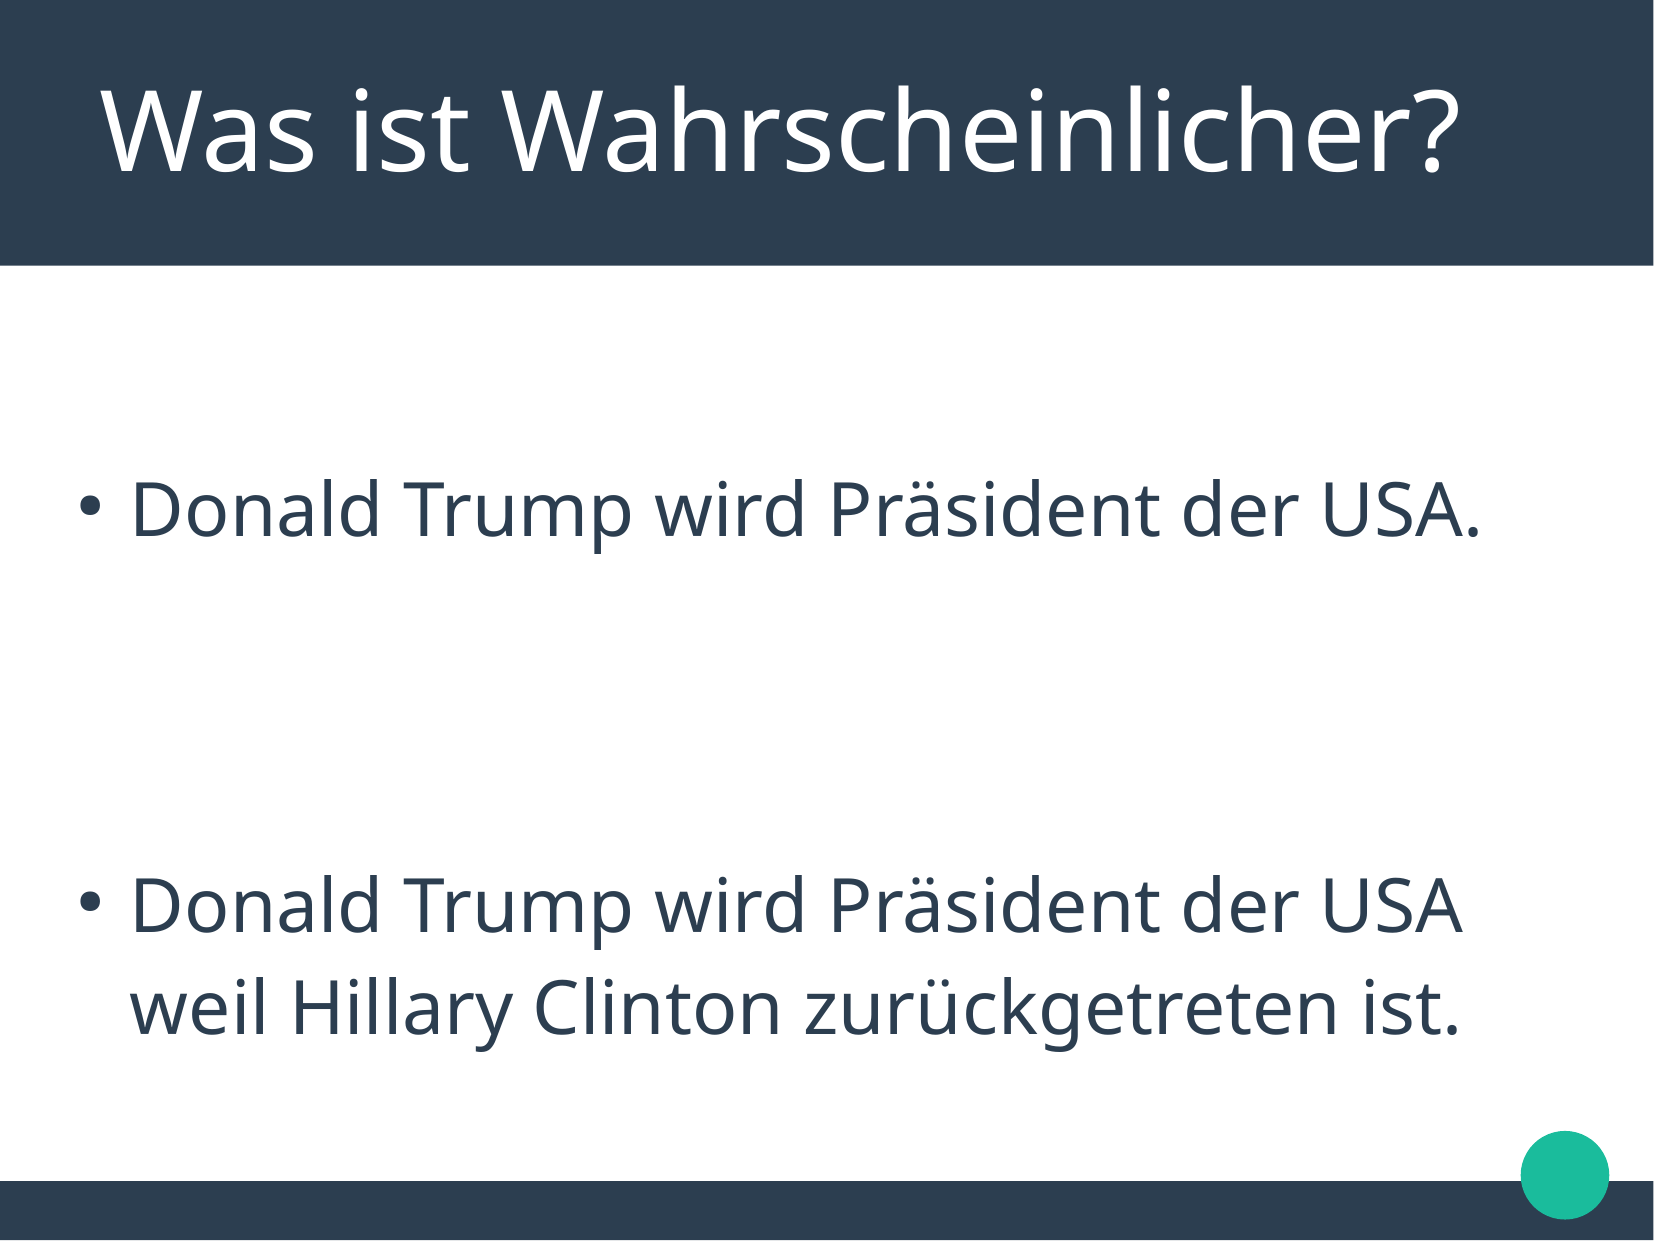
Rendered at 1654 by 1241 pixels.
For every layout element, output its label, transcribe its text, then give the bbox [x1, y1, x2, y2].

title Was ist Wahrscheinlicher? [59, 49, 1595, 207]
list Donald Trump wird Präsident der USA. Donald Trump wird Präsident der USA weil Hillary Clinton zurückgetreten ist. [59, 324, 1595, 1152]
